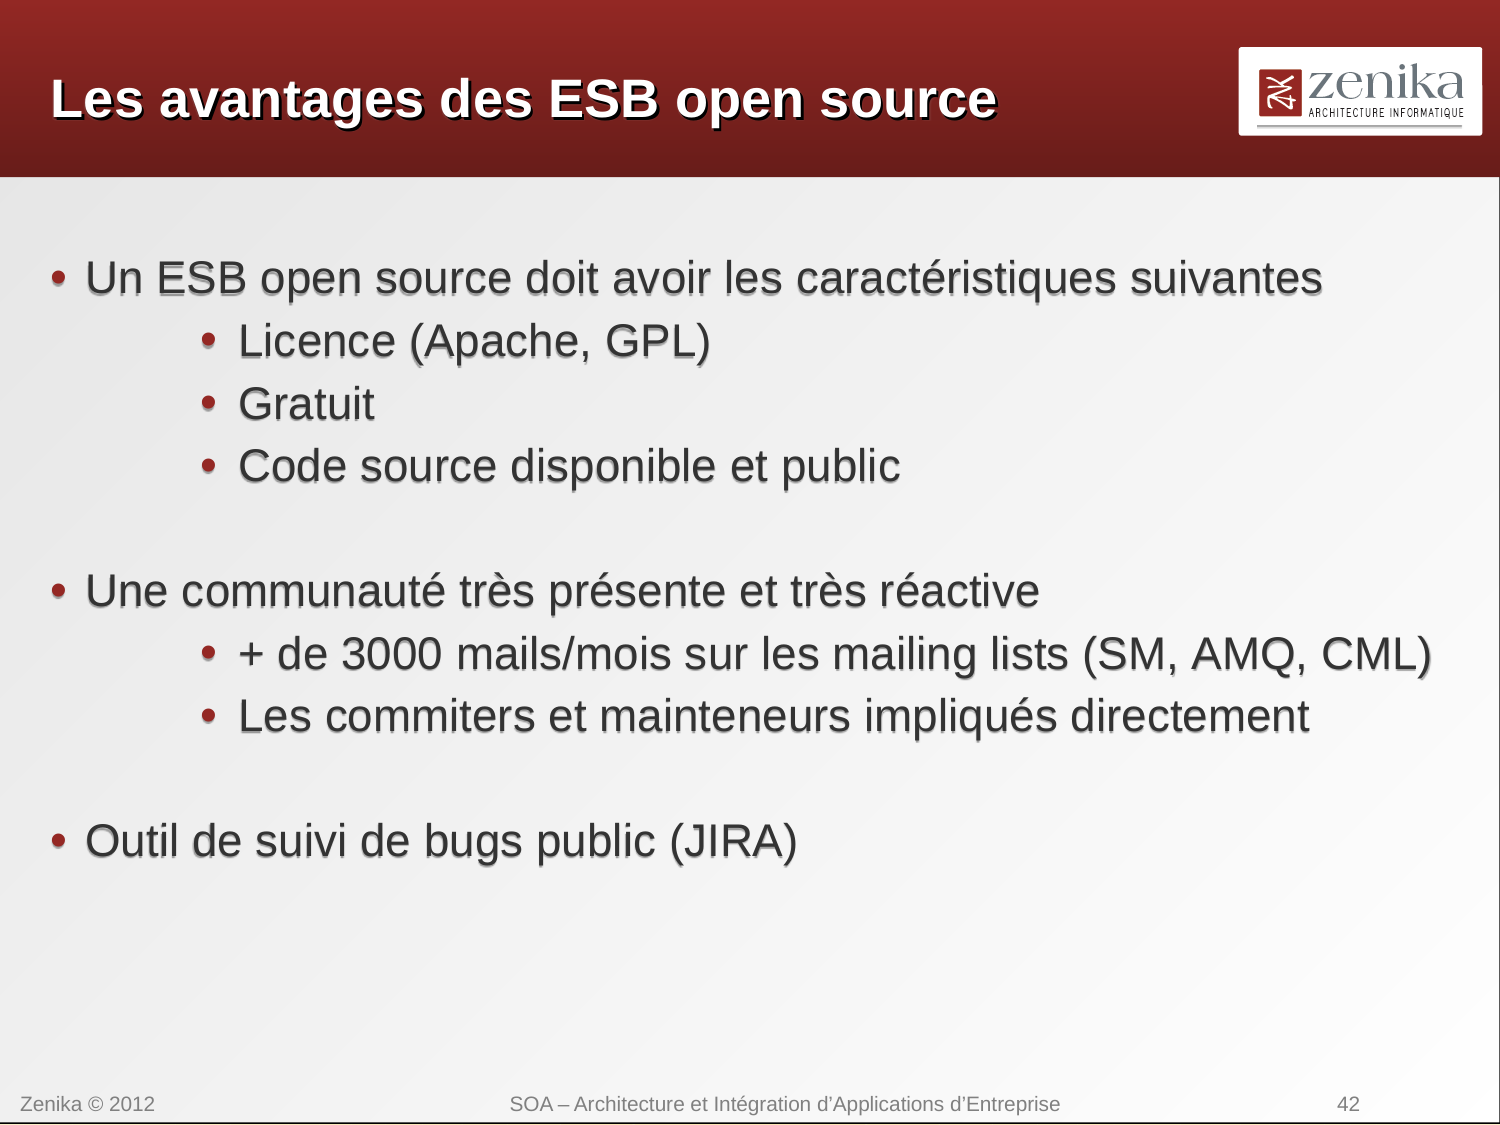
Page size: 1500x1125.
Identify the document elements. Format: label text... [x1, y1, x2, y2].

title Les avantages des ESB open source [50, 15, 1206, 180]
subtitle Un ESB open source doit avoir les caractéristiques suivantes Licence (Apache, GPL) Gratuit Code source disponible et public Une communauté très présente et très réactive + de 3000 mails/mois sur les mailing lists (SM, AMQ, CML) Les commiters et mainteneurs impliqués directement Outil de suivi de bugs public (JIRA) [50, 249, 1477, 1064]
